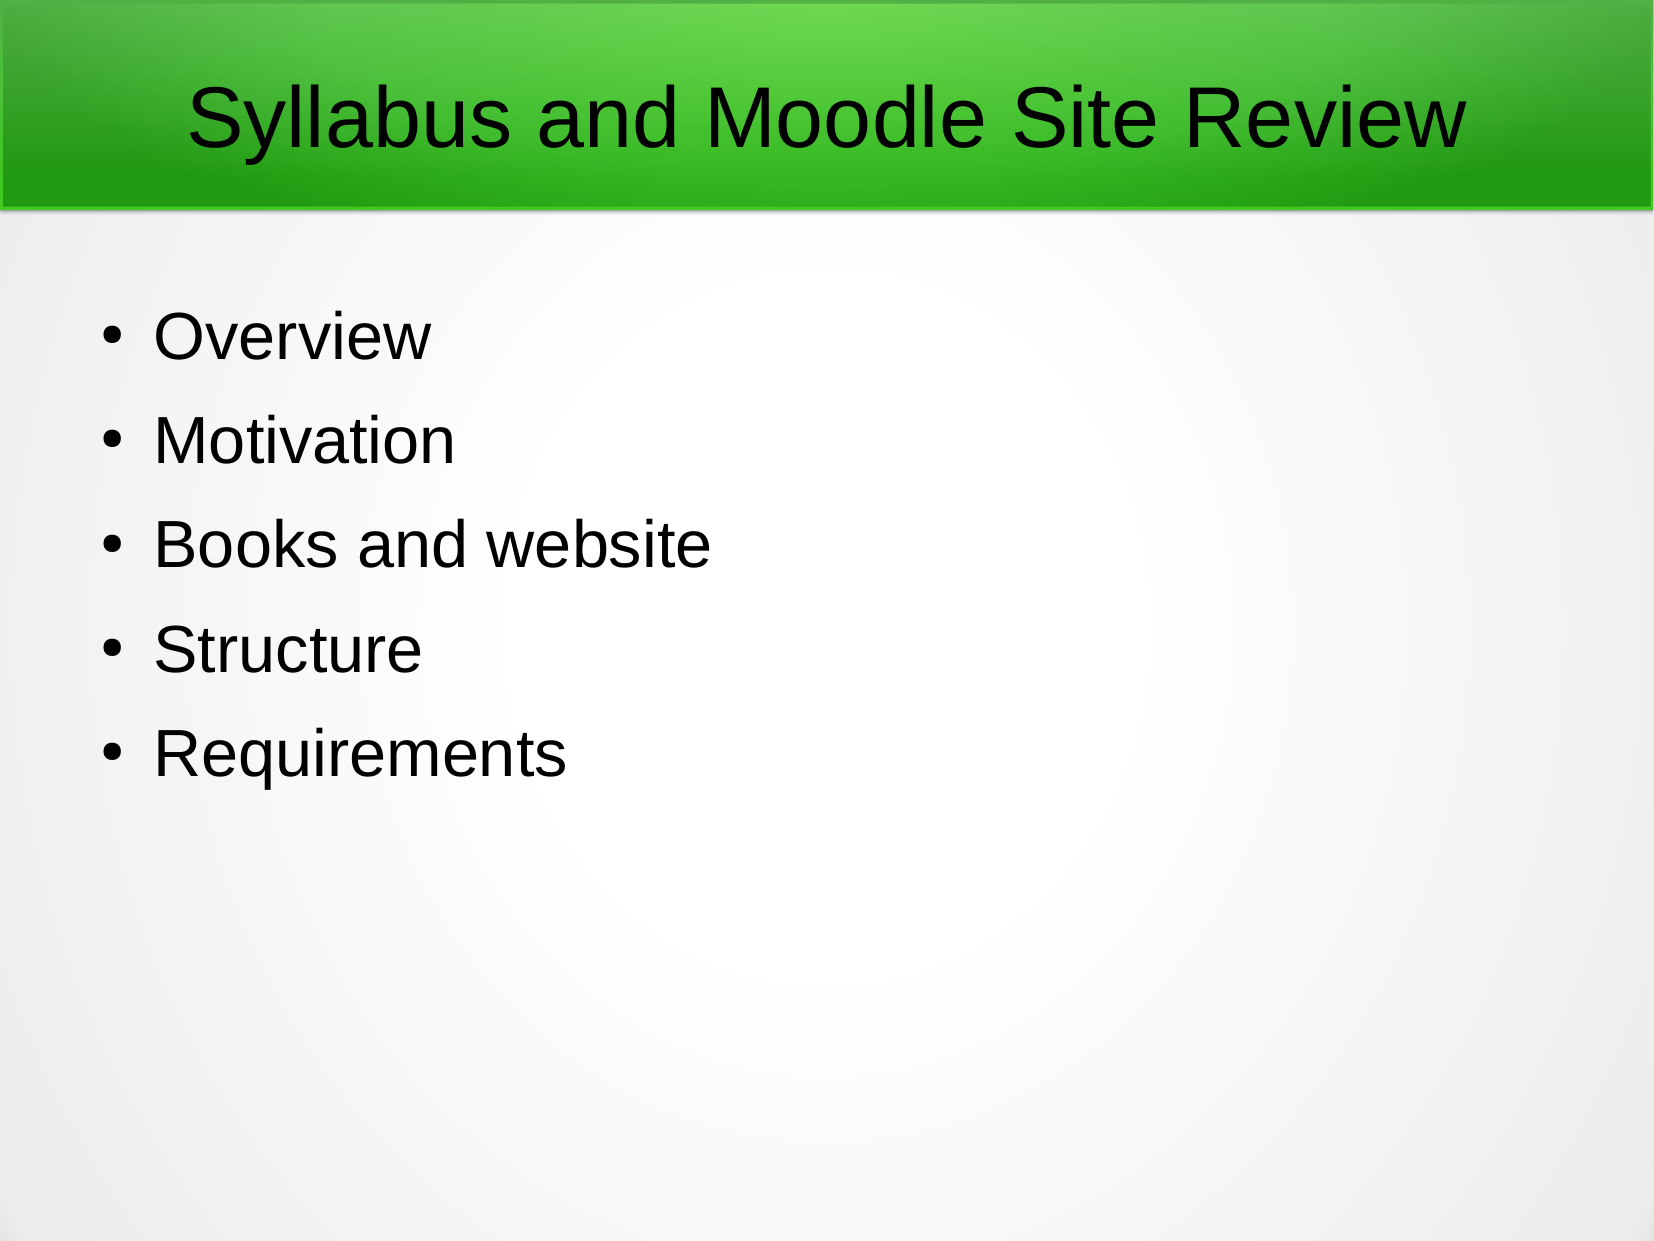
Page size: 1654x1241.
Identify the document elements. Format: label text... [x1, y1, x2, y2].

list Overview Motivation Books and website Structure Requirements [82, 299, 1571, 1019]
title Syllabus and Moodle Site Review [82, 47, 1571, 189]
